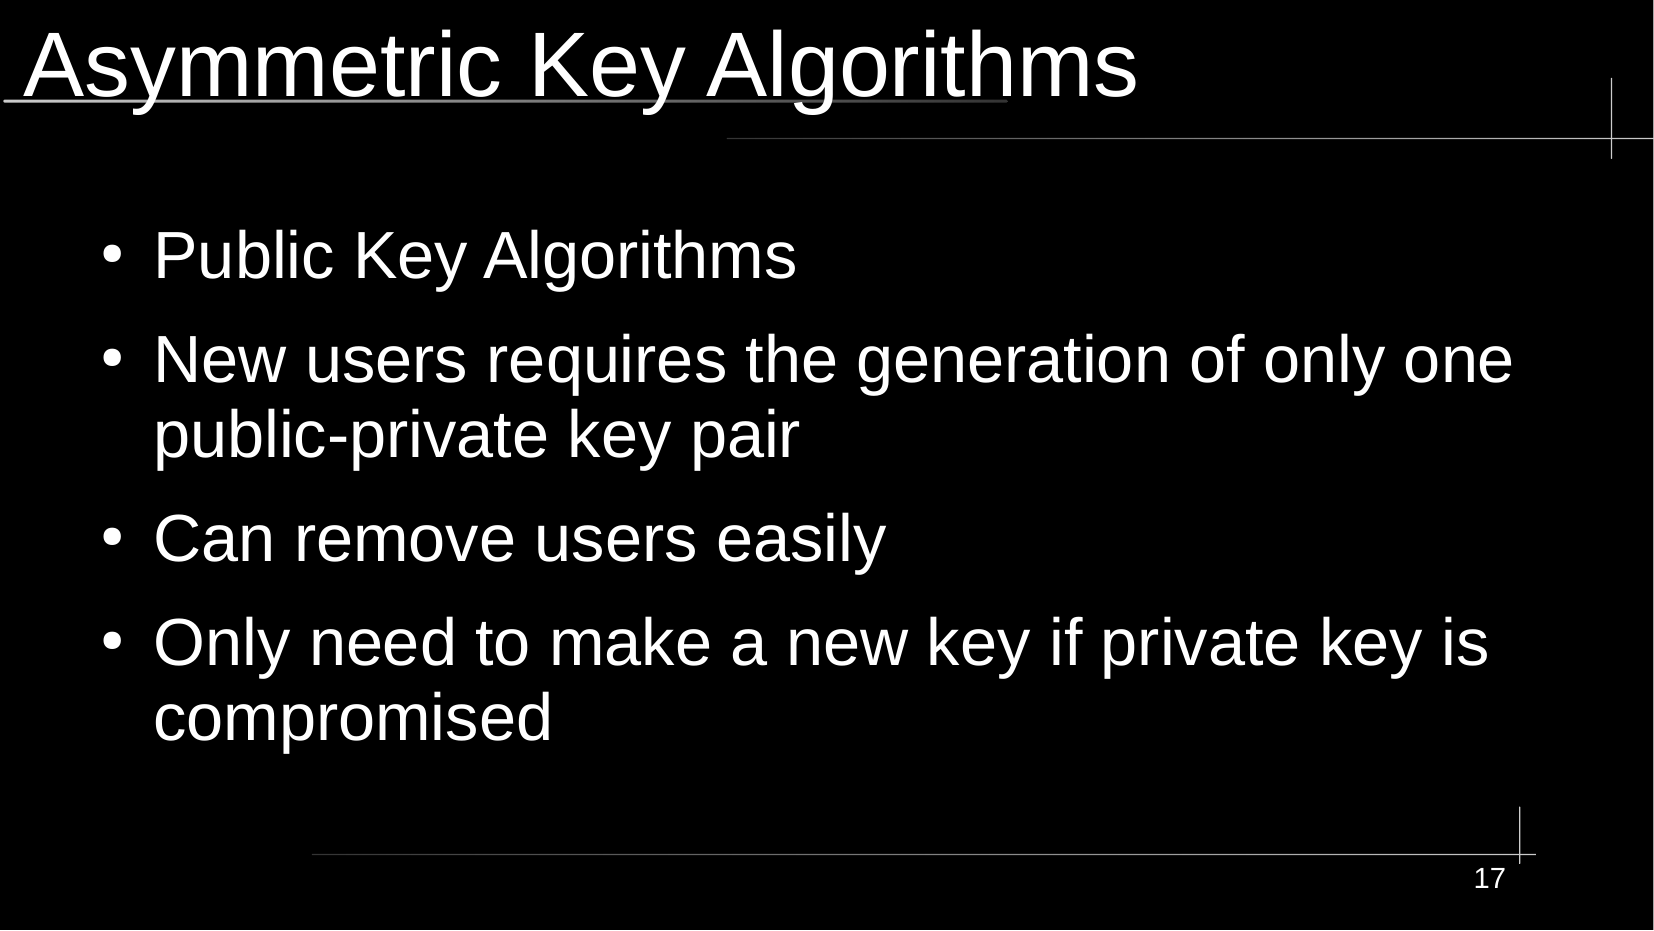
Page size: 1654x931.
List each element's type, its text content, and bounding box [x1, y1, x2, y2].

title Asymmetric Key Algorithms [23, 11, 1589, 119]
list Public Key Algorithms New users requires the generation of only one public-private key pair Can remove users easily Only need to make a new key if private key is compromised [82, 217, 1571, 851]
